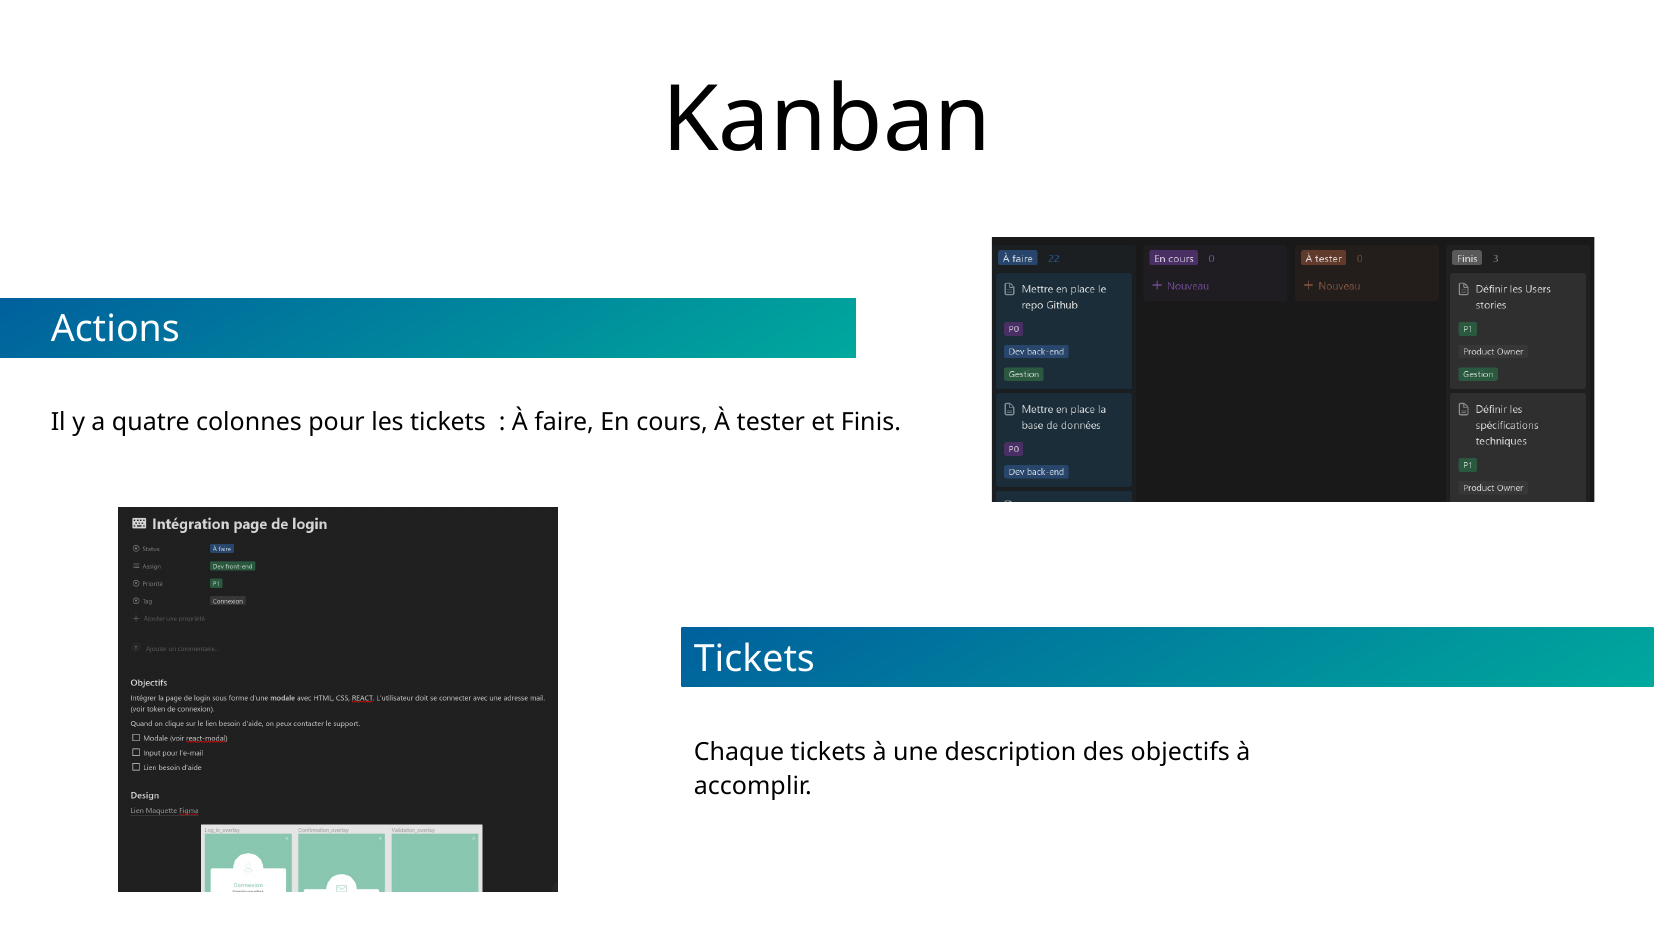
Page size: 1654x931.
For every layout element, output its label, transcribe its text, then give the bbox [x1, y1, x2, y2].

picture [118, 507, 558, 892]
title Kanban [82, 37, 1571, 193]
text_box Tickets Chaque tickets à une description des objectifs à accomplir. [679, 624, 1388, 776]
text_box Actions Il y a quatre colonnes pour les tickets : À faire, En cours, À tester et Finis. [36, 294, 1123, 446]
text_box [1388, 627, 1654, 687]
picture [991, 237, 1595, 502]
text_box [0, 298, 36, 358]
